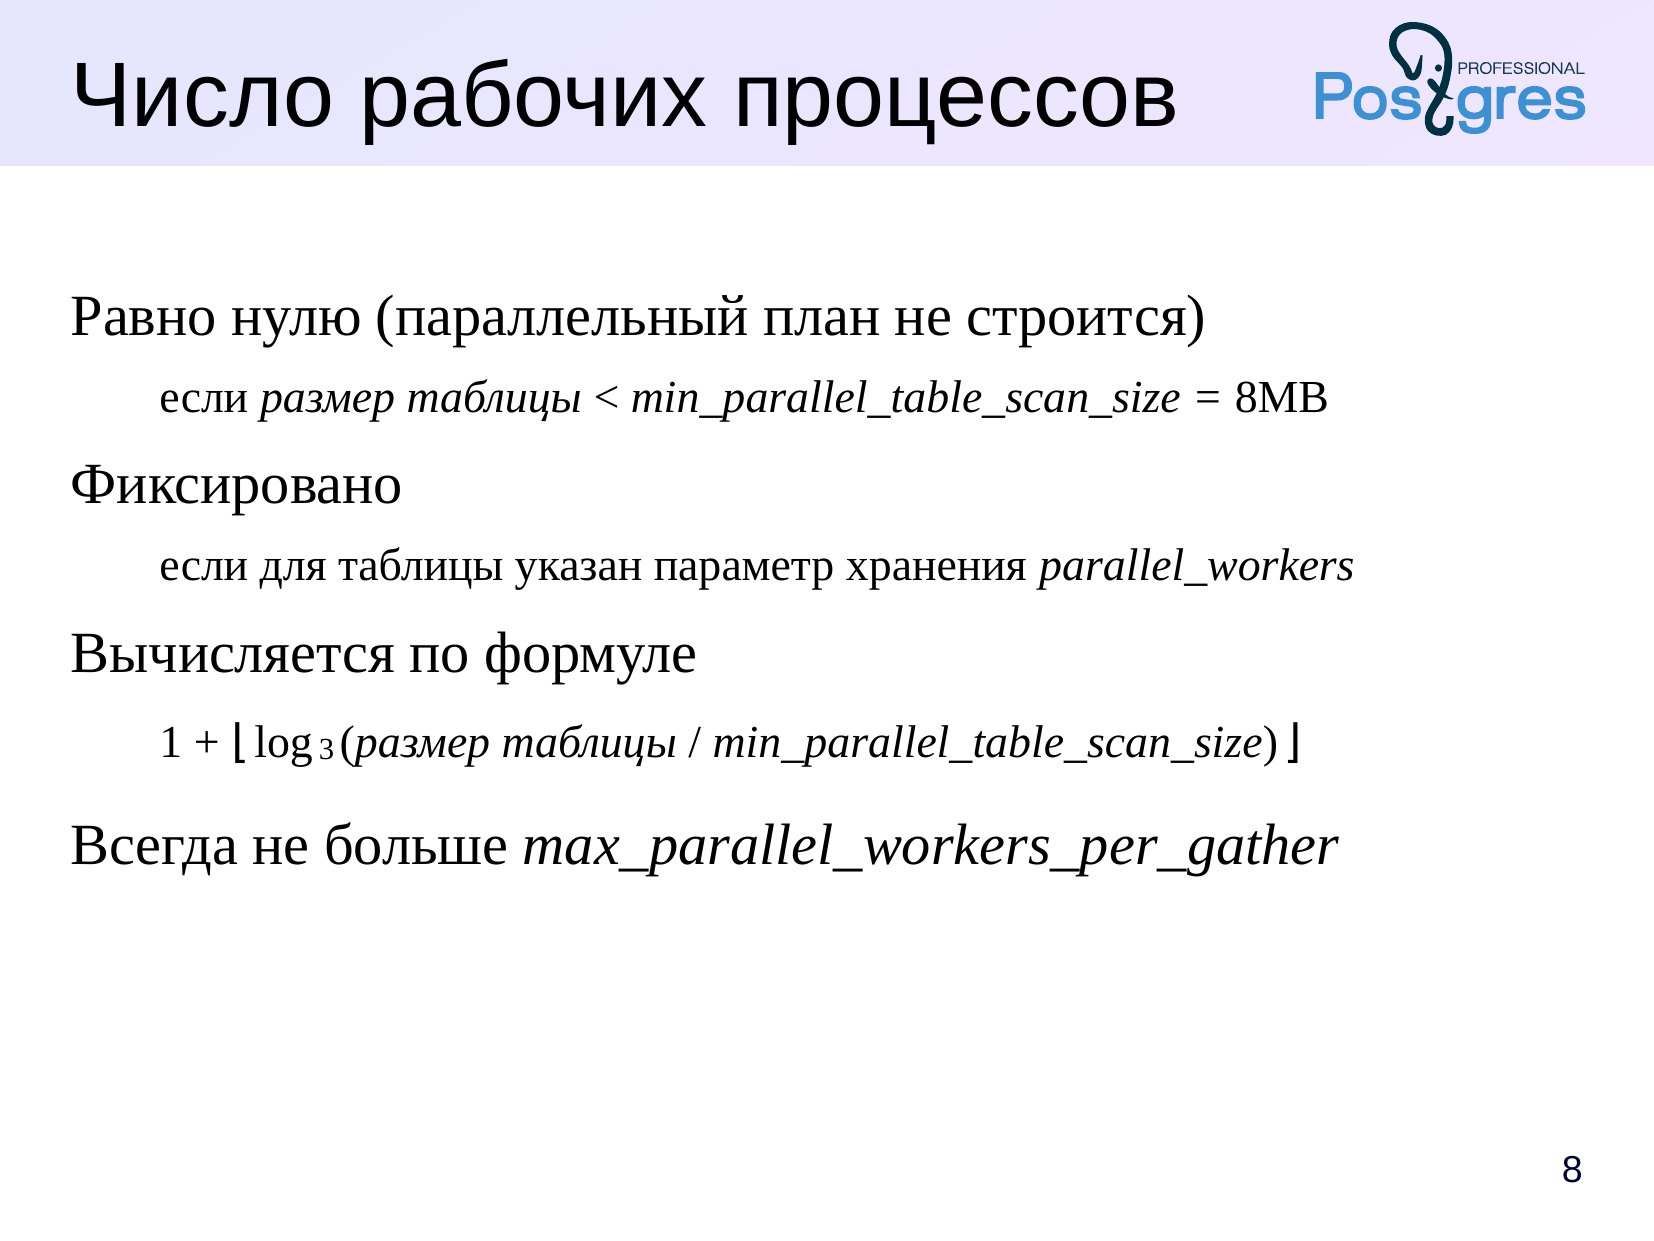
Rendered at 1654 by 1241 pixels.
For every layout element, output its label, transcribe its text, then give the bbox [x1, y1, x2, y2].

title Число рабочих процессов [70, 43, 1241, 147]
list Равно нулю (параллельный план не строится) если размер таблицы < min_parallel_table_scan_size = 8MB Фиксировано если для таблицы указан параметр хранения parallel_workers Вычисляется по формуле 1 + ⌊ log 3 (размер таблицы / min_parallel_table_scan_size) ⌋ Всегда не больше max_parallel_workers_per_gather [70, 283, 1583, 1141]
